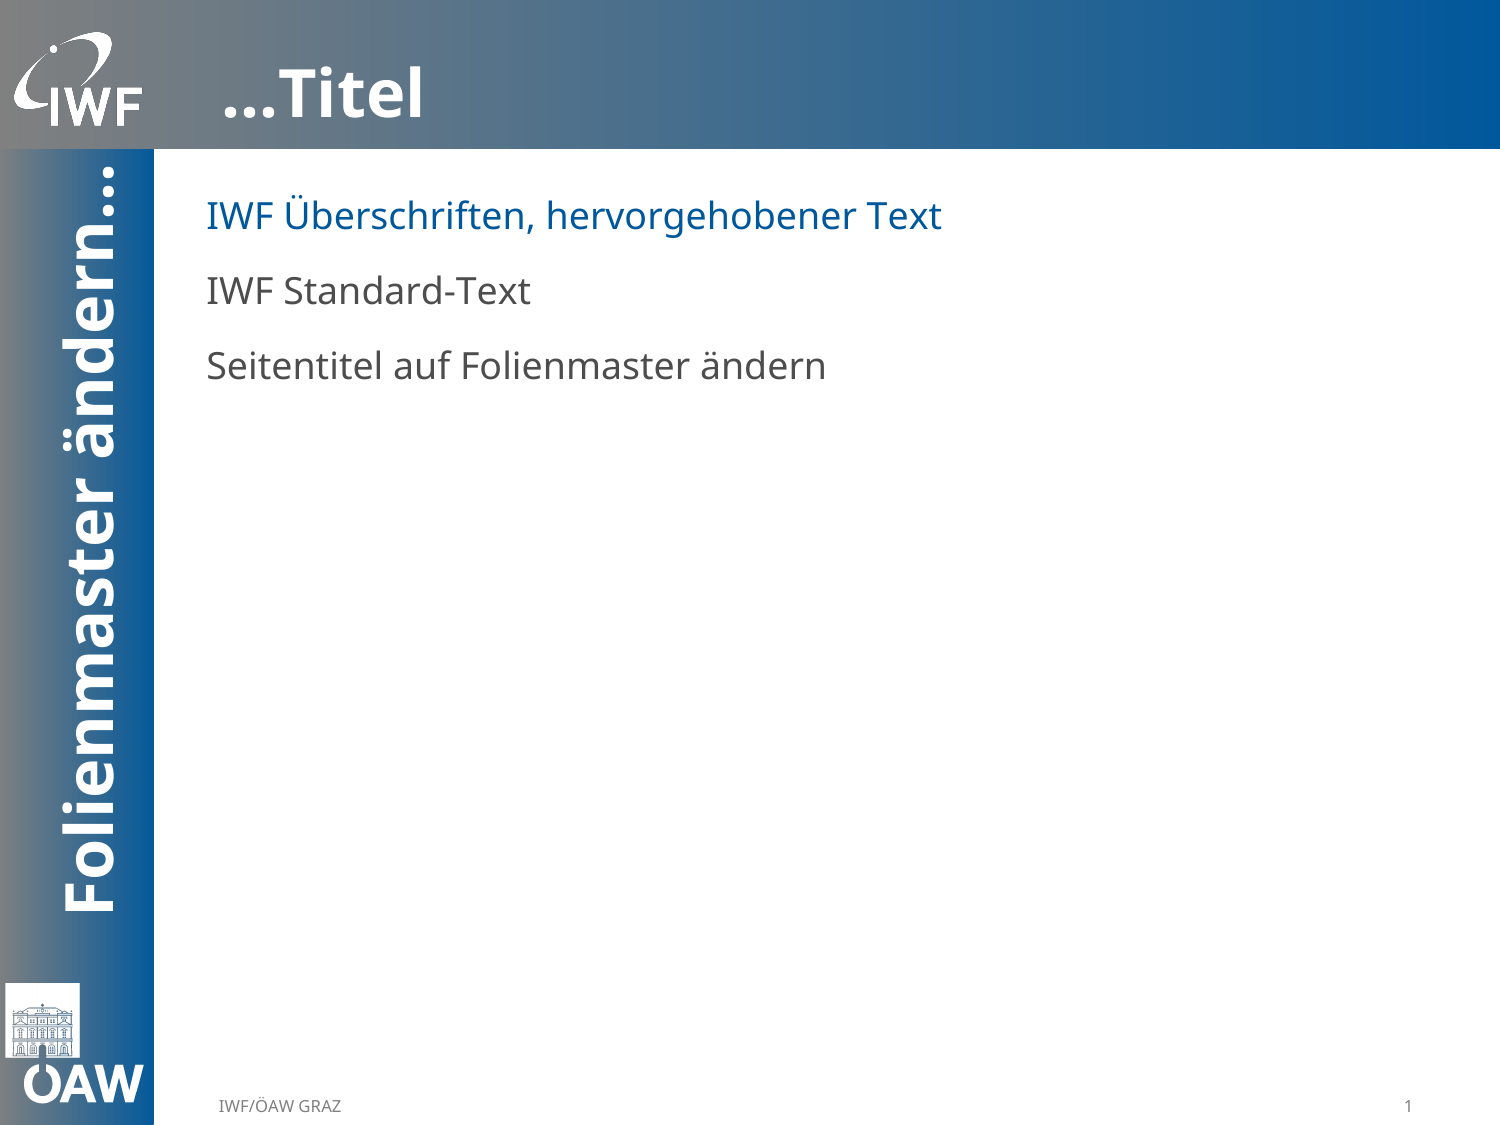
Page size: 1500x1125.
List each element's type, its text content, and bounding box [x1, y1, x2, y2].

title …Titel [206, 42, 1459, 149]
picture [5, 983, 154, 1105]
picture [8, 32, 154, 132]
list IWF Überschriften, hervorgehobener Text IWF Standard-Text Seitentitel auf Folienmaster ändern [206, 184, 1459, 1083]
